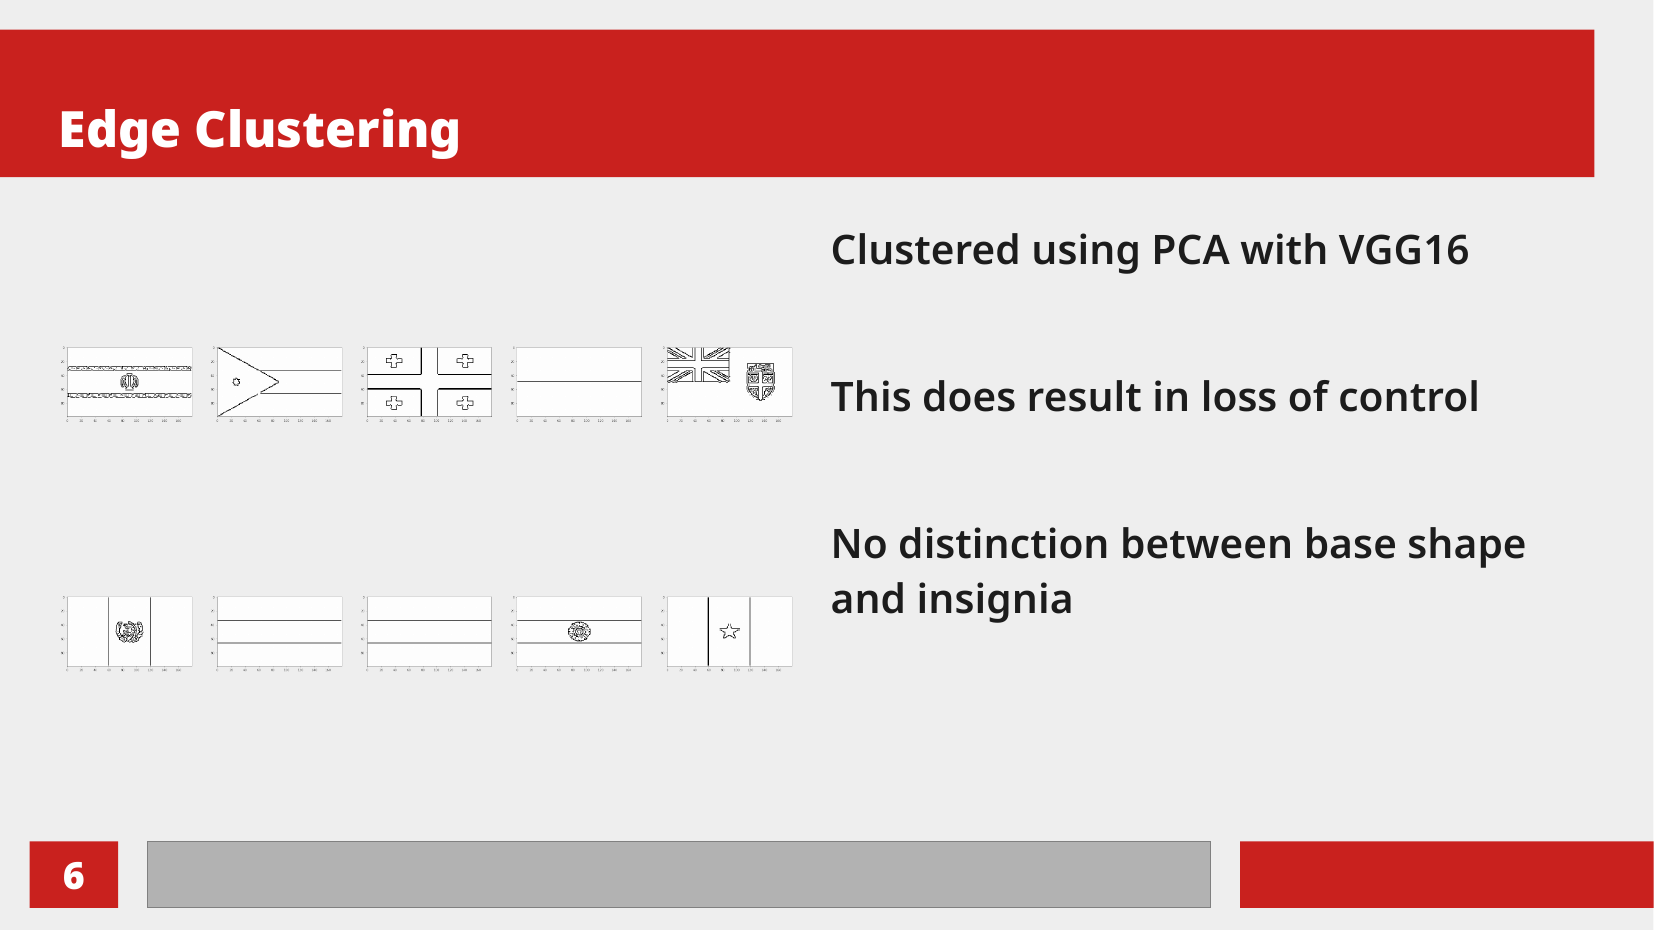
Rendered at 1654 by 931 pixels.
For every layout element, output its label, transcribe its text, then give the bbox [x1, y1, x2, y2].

title Edge Clustering [59, 44, 1595, 163]
picture [58, 344, 794, 674]
list Clustered using PCA with VGG16 This does result in loss of control No distinction between base shape and insignia [830, 221, 1566, 798]
